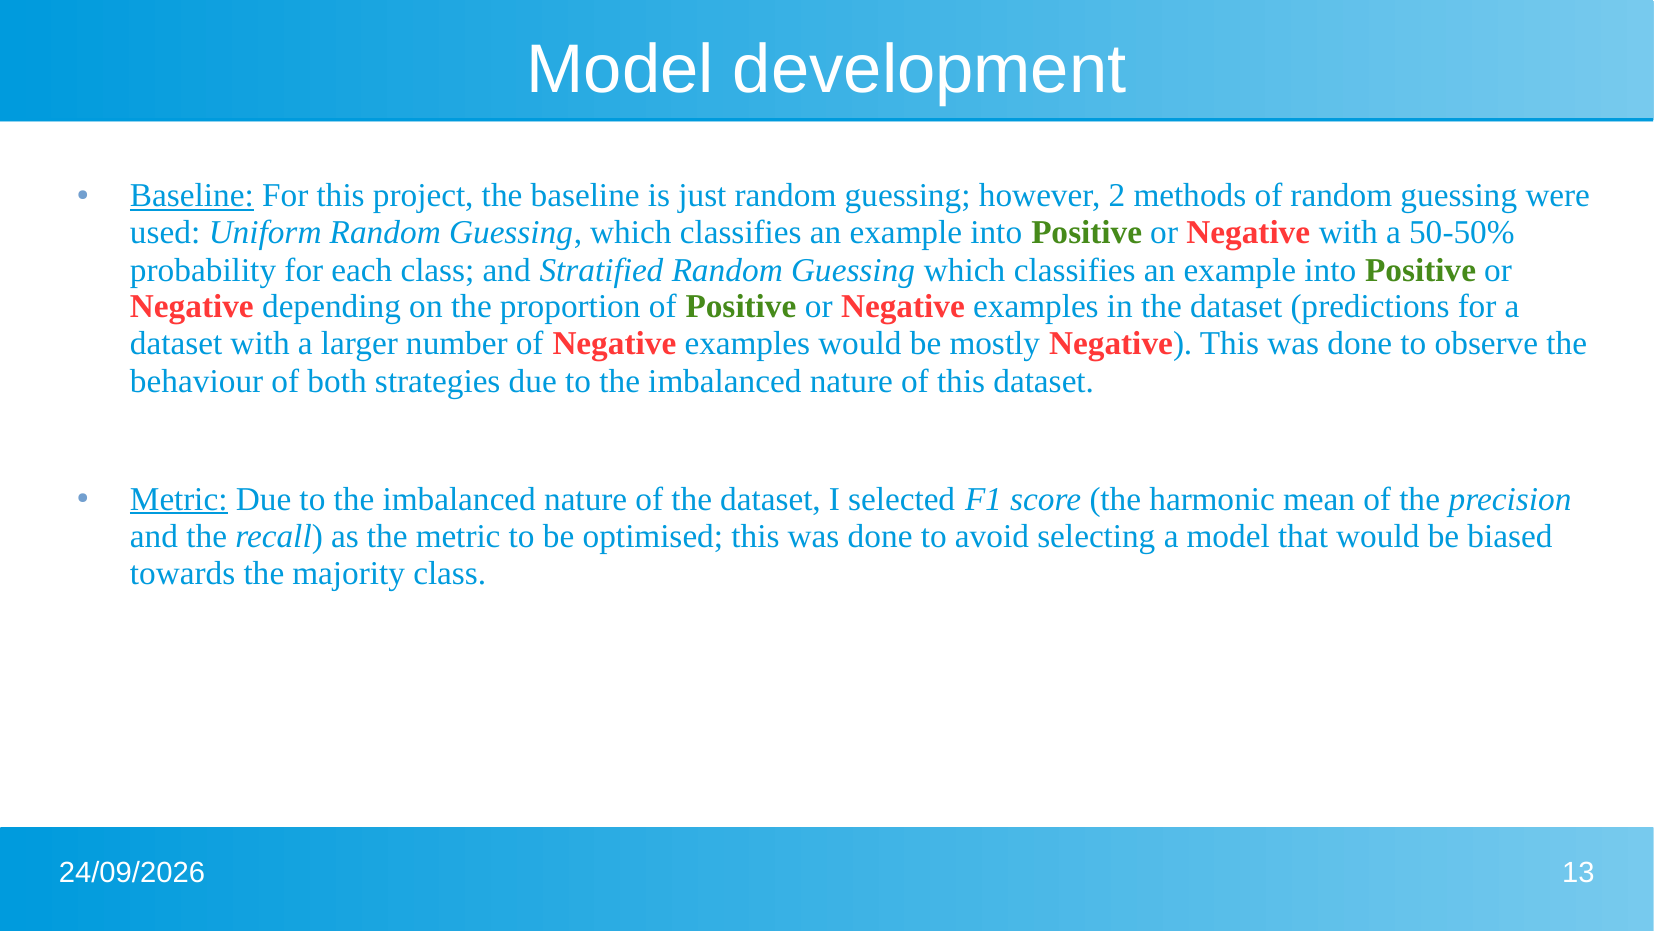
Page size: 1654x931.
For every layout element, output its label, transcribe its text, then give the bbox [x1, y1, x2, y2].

title Model development [59, 29, 1595, 108]
list Baseline: For this project, the baseline is just random guessing; however, 2 methods of random guessing were used: Uniform Random Guessing, which classifies an example into Positive or Negative with a 50-50% probability for each class; and Stratified Random Guessing which classifies an example into Positive or Negative depending on the proportion of Positive or Negative examples in the dataset (predictions for a dataset with a larger number of Negative examples would be mostly Negative). This was done to observe the behaviour of both strategies due to the imbalanced nature of this dataset. Metric: Due to the imbalanced nature of the dataset, I selected F1 score (the harmonic mean of the precision and the recall) as the metric to be optimised; this was done to avoid selecting a model that would be biased towards the majority class. [59, 177, 1595, 768]
